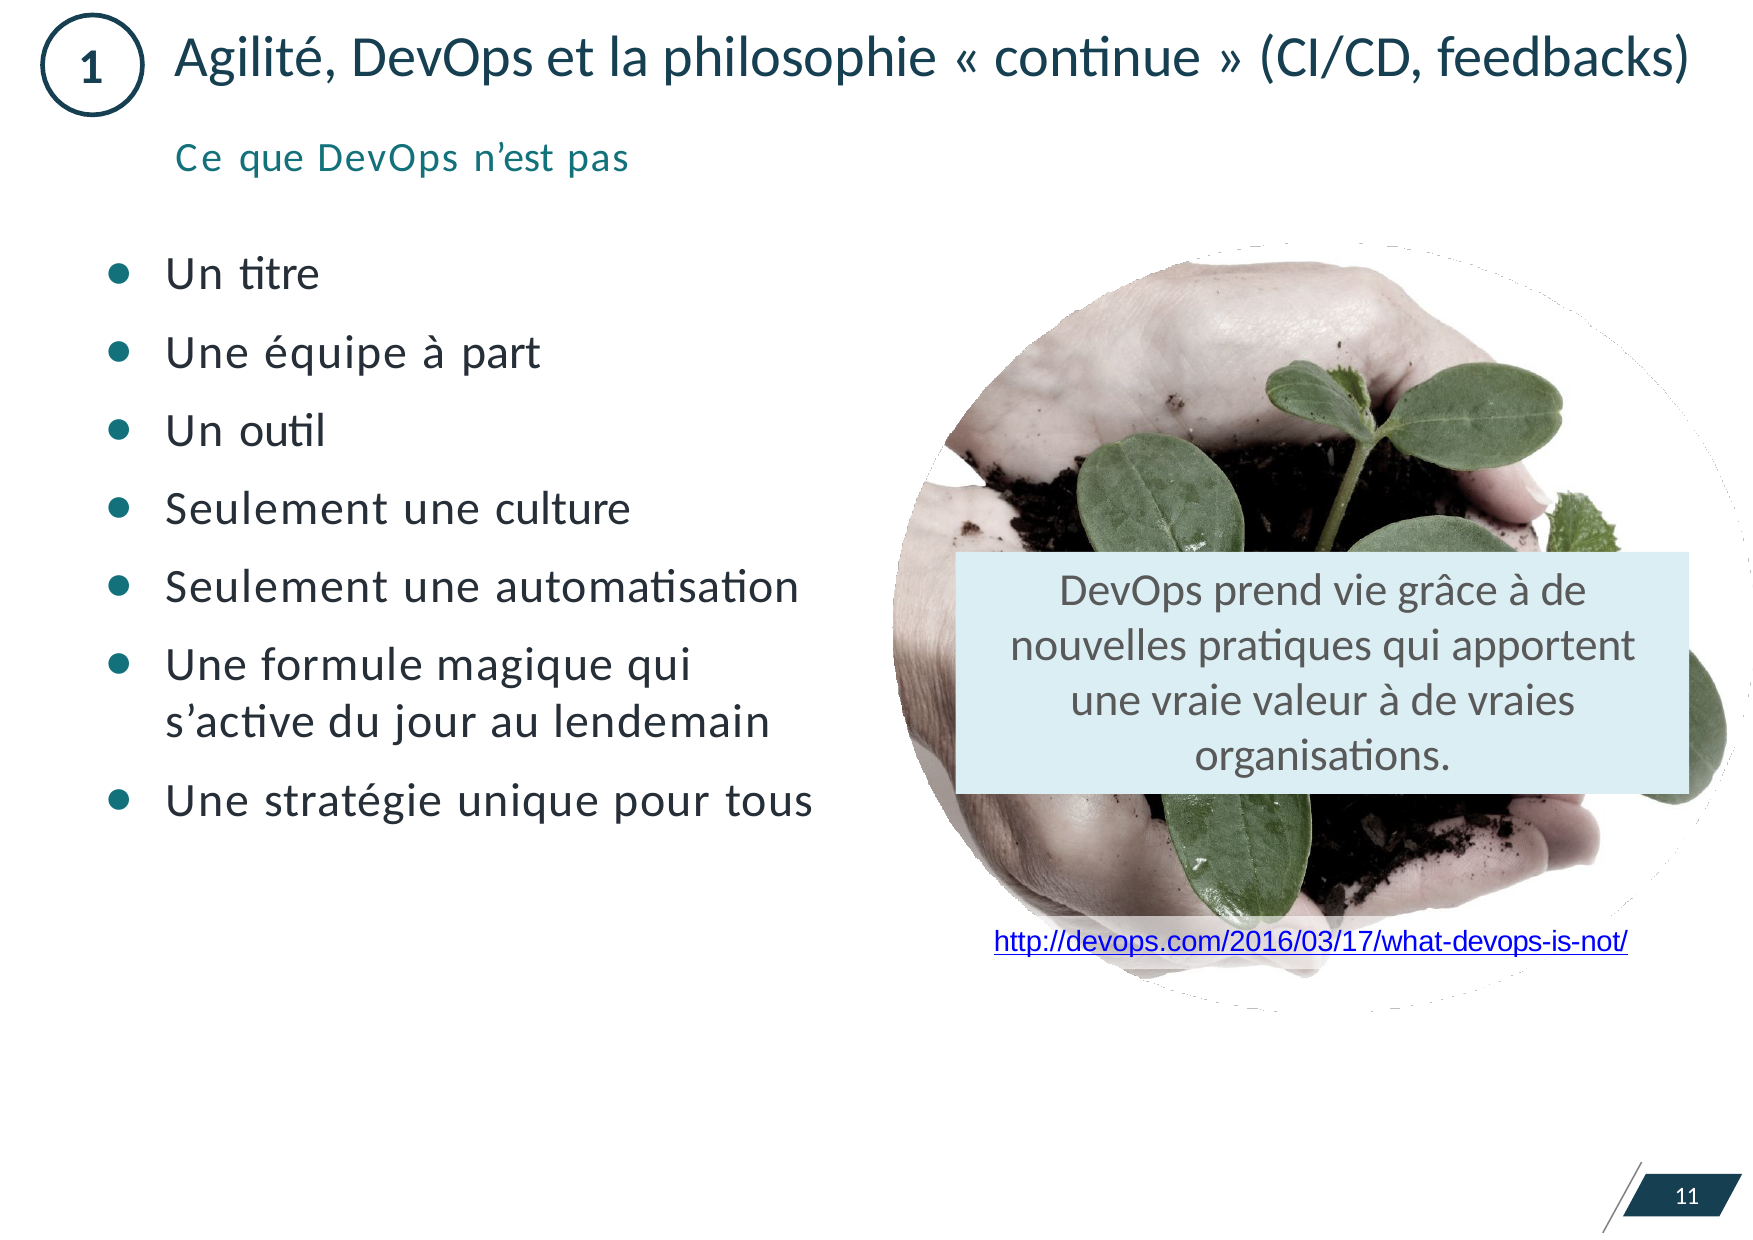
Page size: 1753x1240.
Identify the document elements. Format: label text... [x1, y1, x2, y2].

text_box http://devops.com/2016/03/17/what-devops-is-not/ [991, 920, 1633, 958]
picture [891, 240, 1753, 1012]
slide_number <number> [1661, 1177, 1718, 1240]
text_box [955, 551, 1690, 794]
text_box 1 [76, 31, 109, 94]
text_box DevOps prend vie grâce à de nouvelles pratiques qui apportent une vraie valeur à de vraies organisations. [1005, 555, 1639, 780]
text_box [947, 916, 1678, 970]
title Agilité, DevOps et la philosophie « continue » (CI/CD, feedbacks) [172, 16, 1718, 226]
text_box Un titre Une équipe à part Un outil Seulement une culture Seulement une automatisation Une formule magique qui s’active du jour au lendemain Une stratégie unique pour tous [102, 218, 828, 826]
